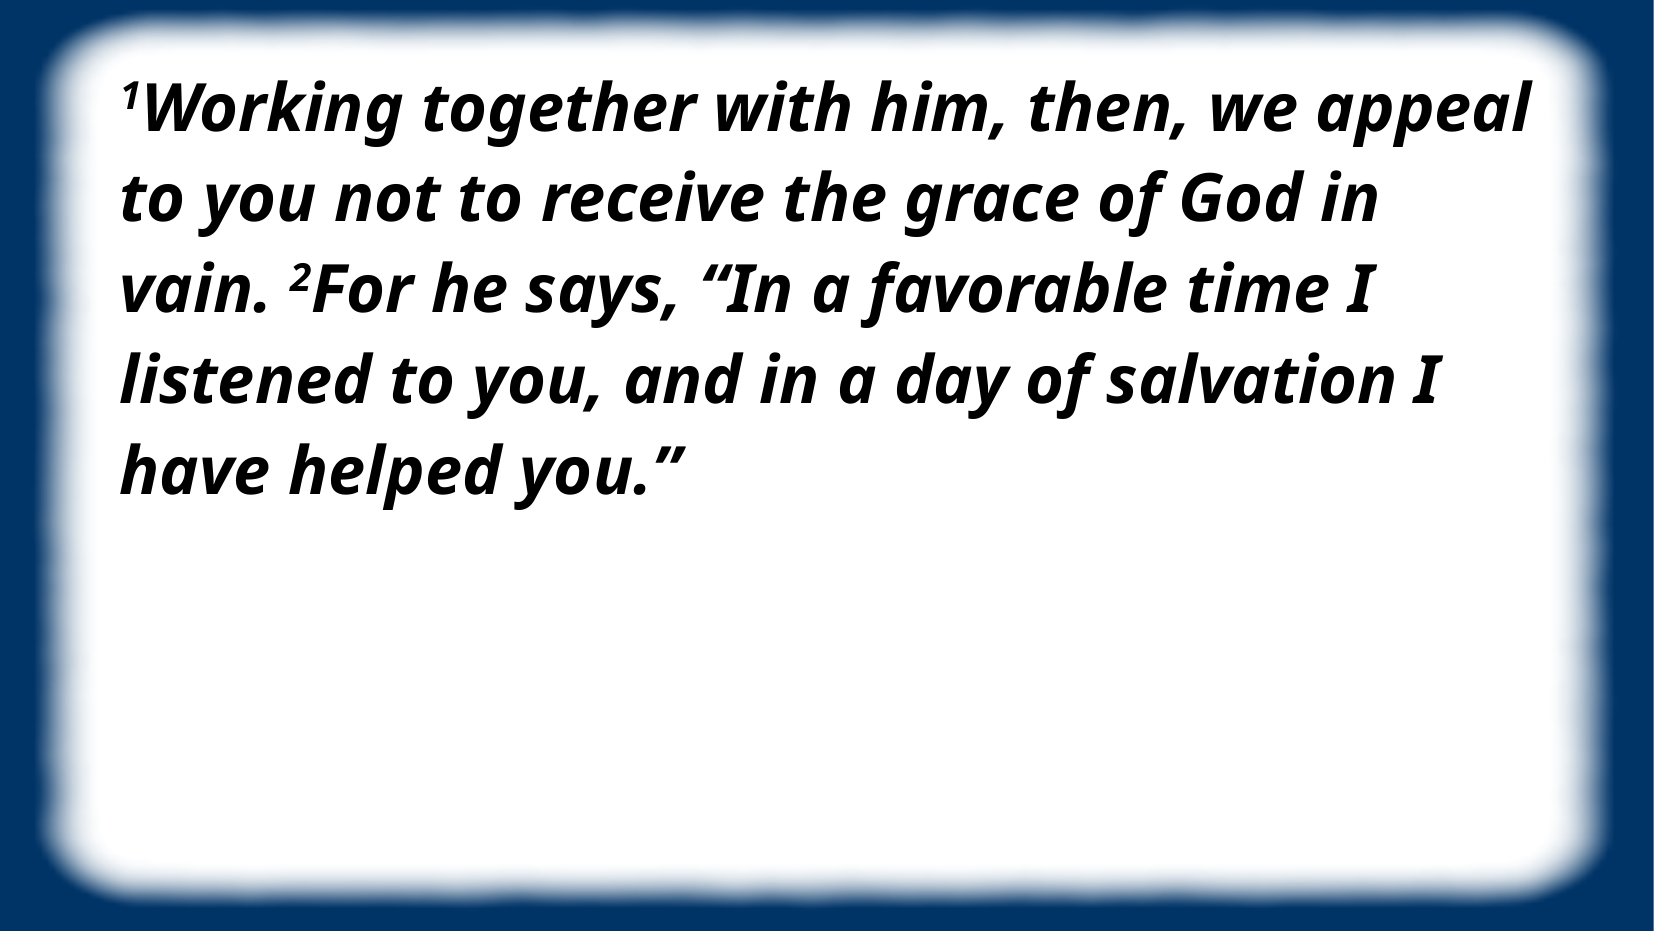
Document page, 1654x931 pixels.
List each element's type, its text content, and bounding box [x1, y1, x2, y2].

text_box 1Working together with him, then, we appeal to you not to receive the grace of God in vain. 2For he says, “In a favorable time I listened to you, and in a day of salvation I have helped you.” [105, 52, 1561, 443]
picture [0, 0, 1654, 931]
